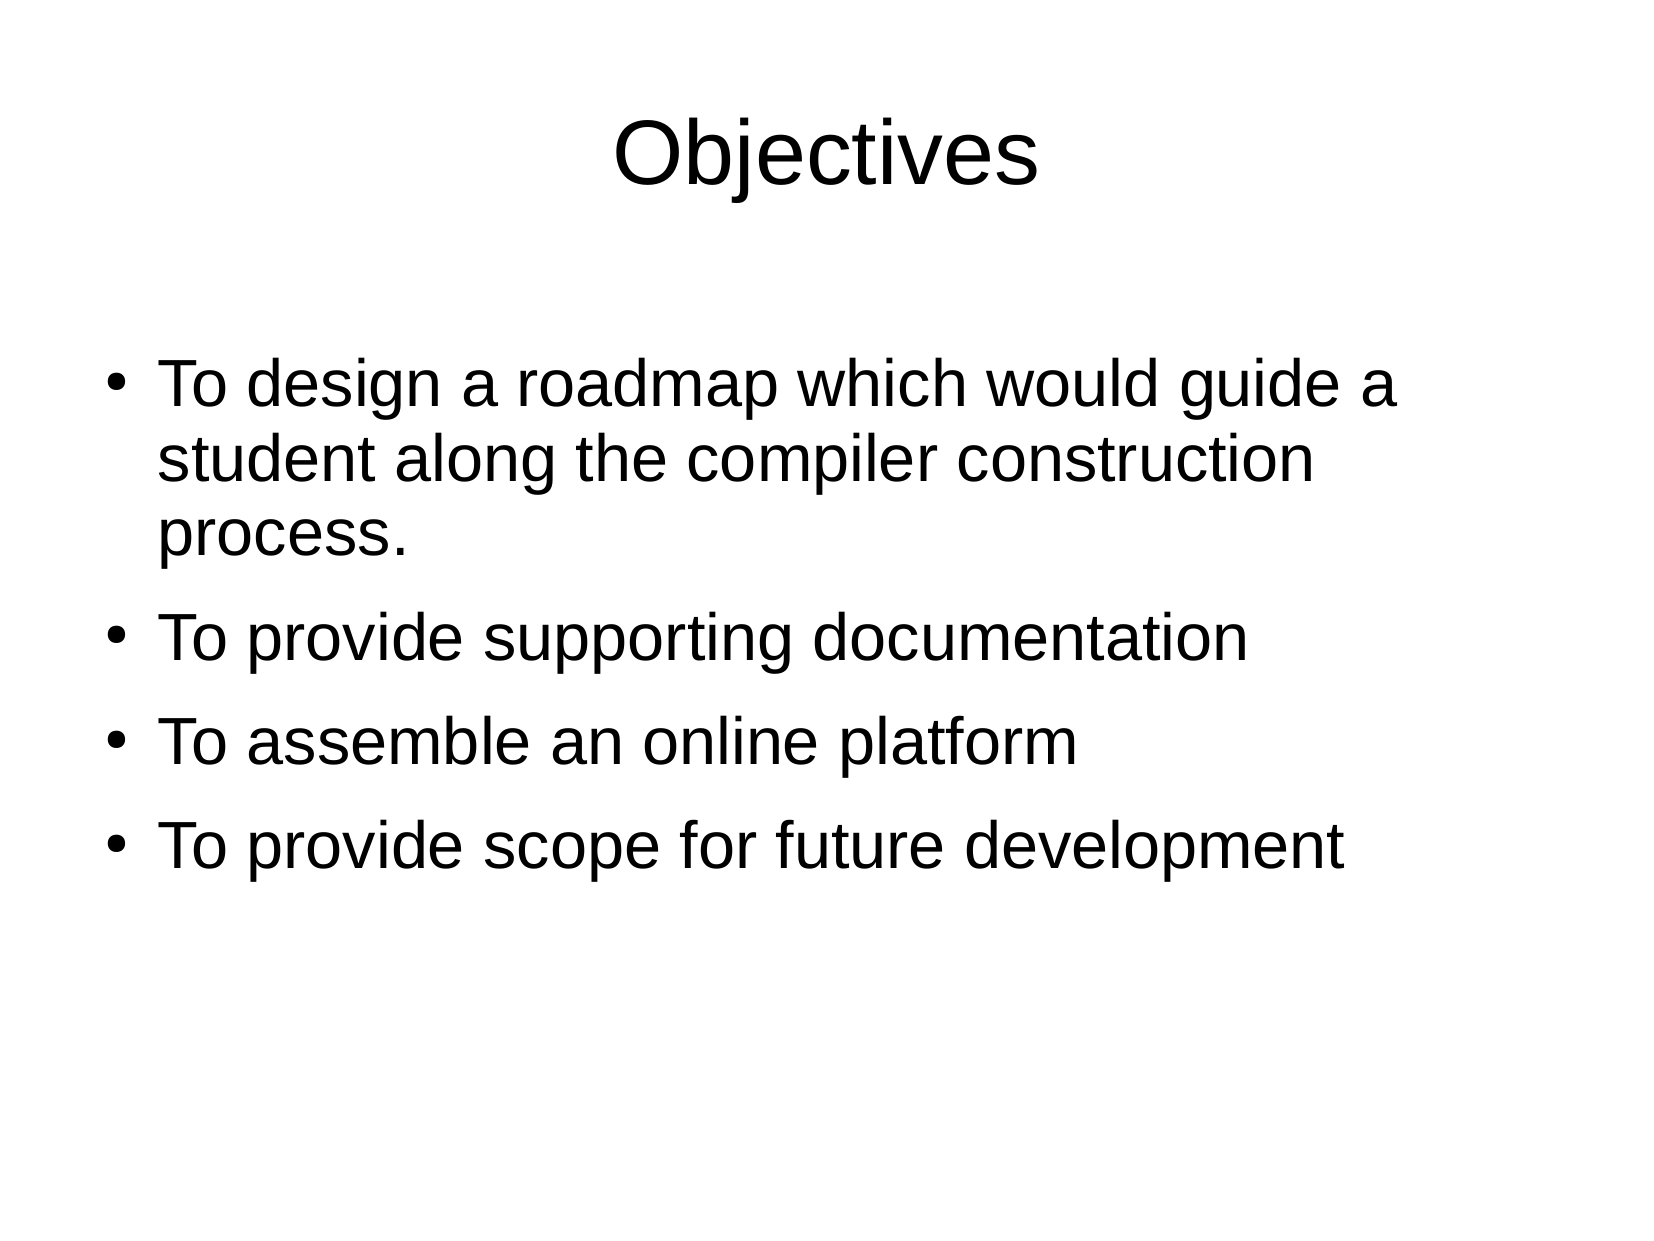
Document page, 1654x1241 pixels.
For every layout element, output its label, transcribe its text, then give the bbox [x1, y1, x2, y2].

title Objectives [82, 49, 1571, 257]
list To design a roadmap which would guide a student along the compiler construction process. To provide supporting documentation To assemble an online platform To provide scope for future development [86, 345, 1576, 1066]
